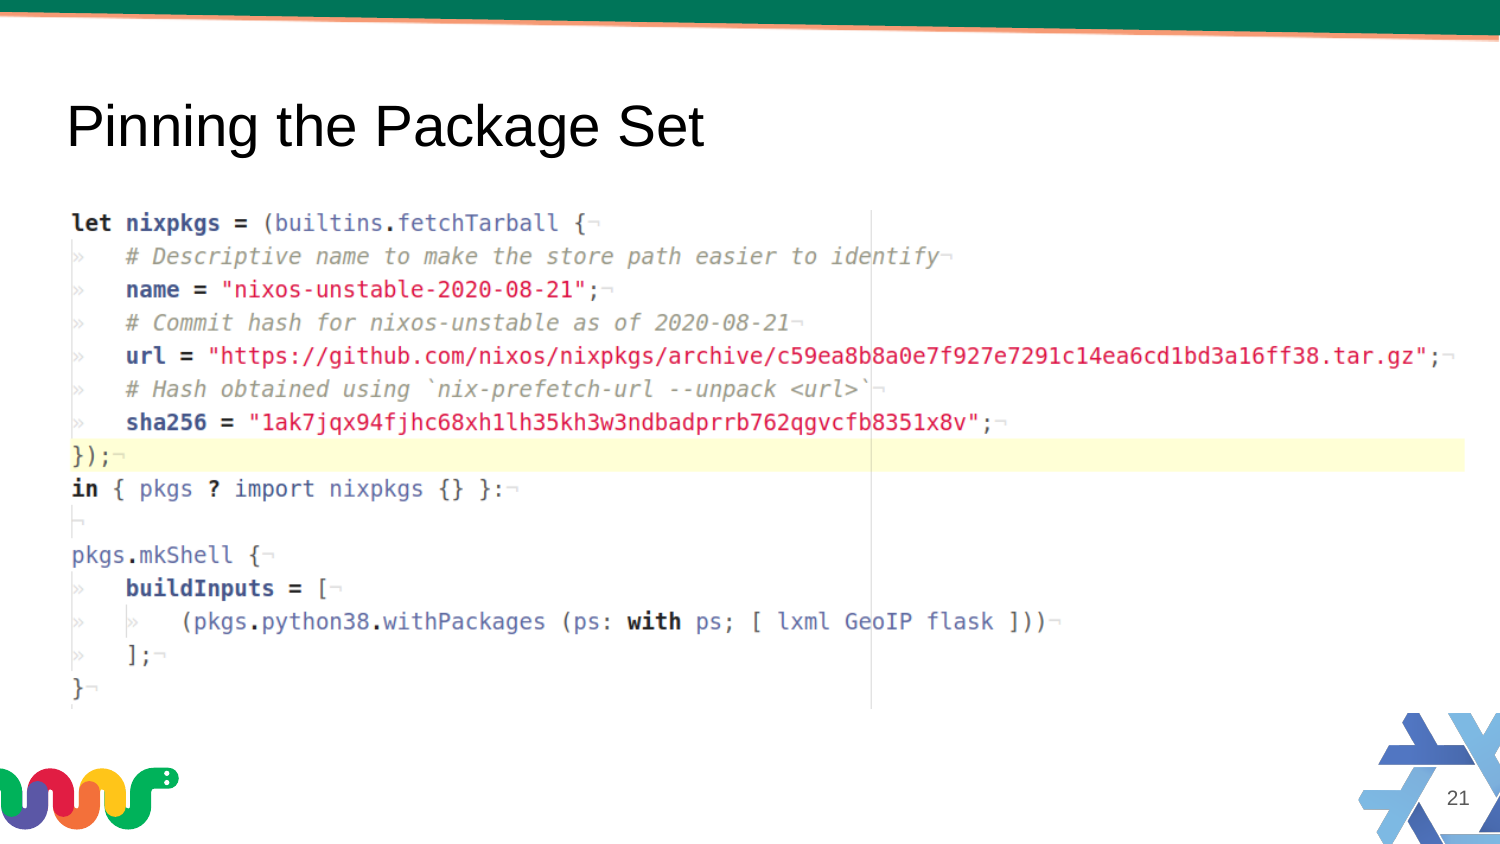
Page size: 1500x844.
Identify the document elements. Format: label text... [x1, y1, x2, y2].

picture [69, 210, 1465, 709]
title Pinning the Package Set [51, 72, 1449, 167]
picture [1358, 713, 1500, 844]
